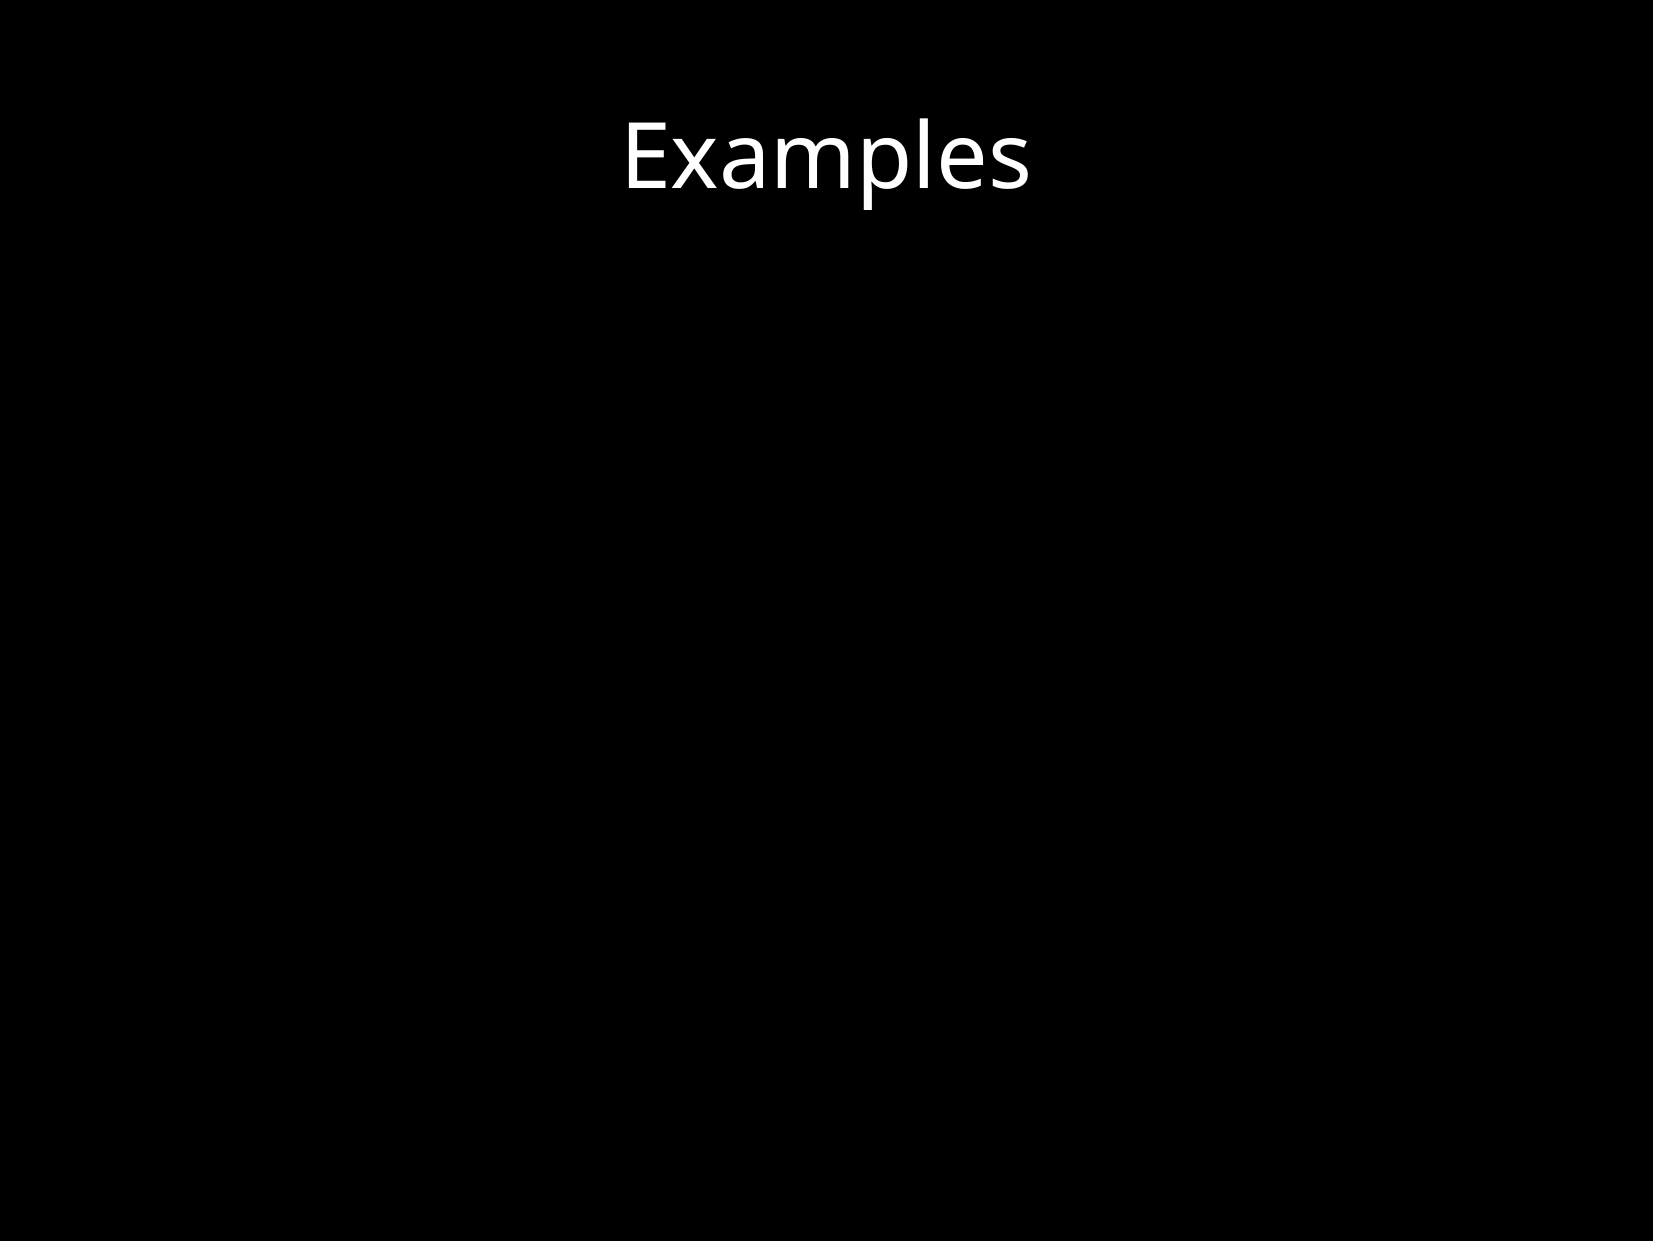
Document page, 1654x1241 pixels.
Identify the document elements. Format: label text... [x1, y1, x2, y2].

title Examples [82, 49, 1571, 257]
